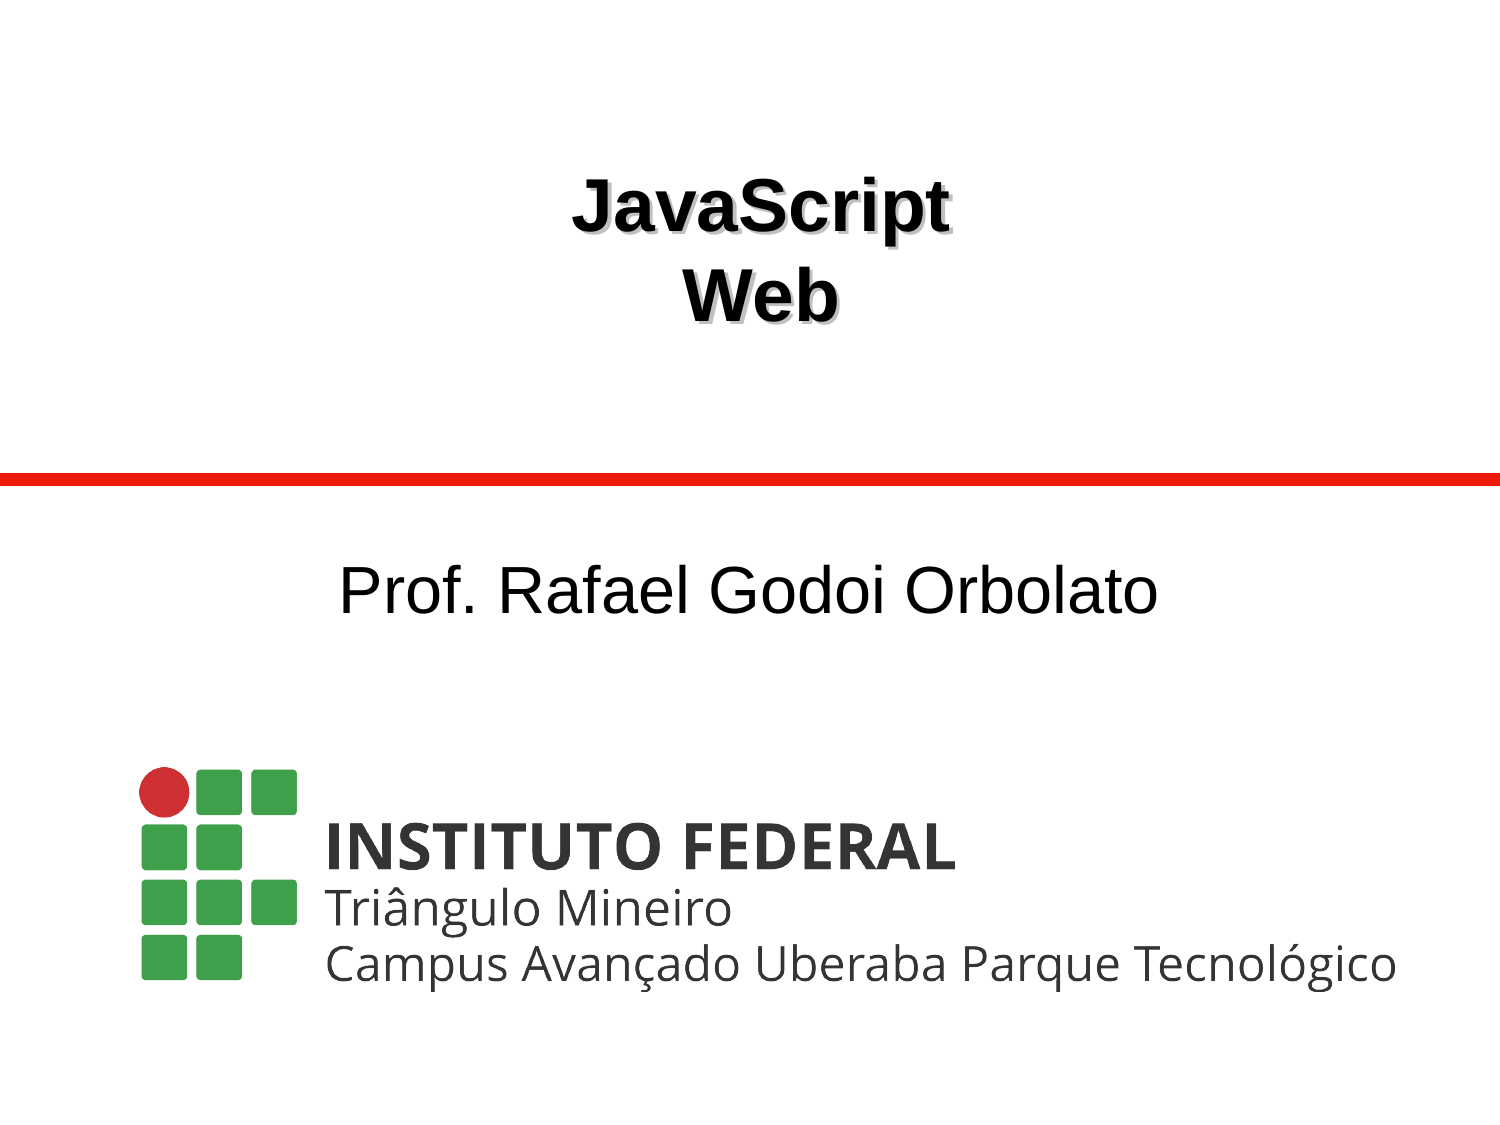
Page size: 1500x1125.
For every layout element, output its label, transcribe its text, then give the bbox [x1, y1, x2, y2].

title JavaScript Web [123, 88, 1399, 404]
text_box Prof. Rafael Godoi Orbolato [295, 538, 1204, 756]
picture [139, 767, 1395, 992]
